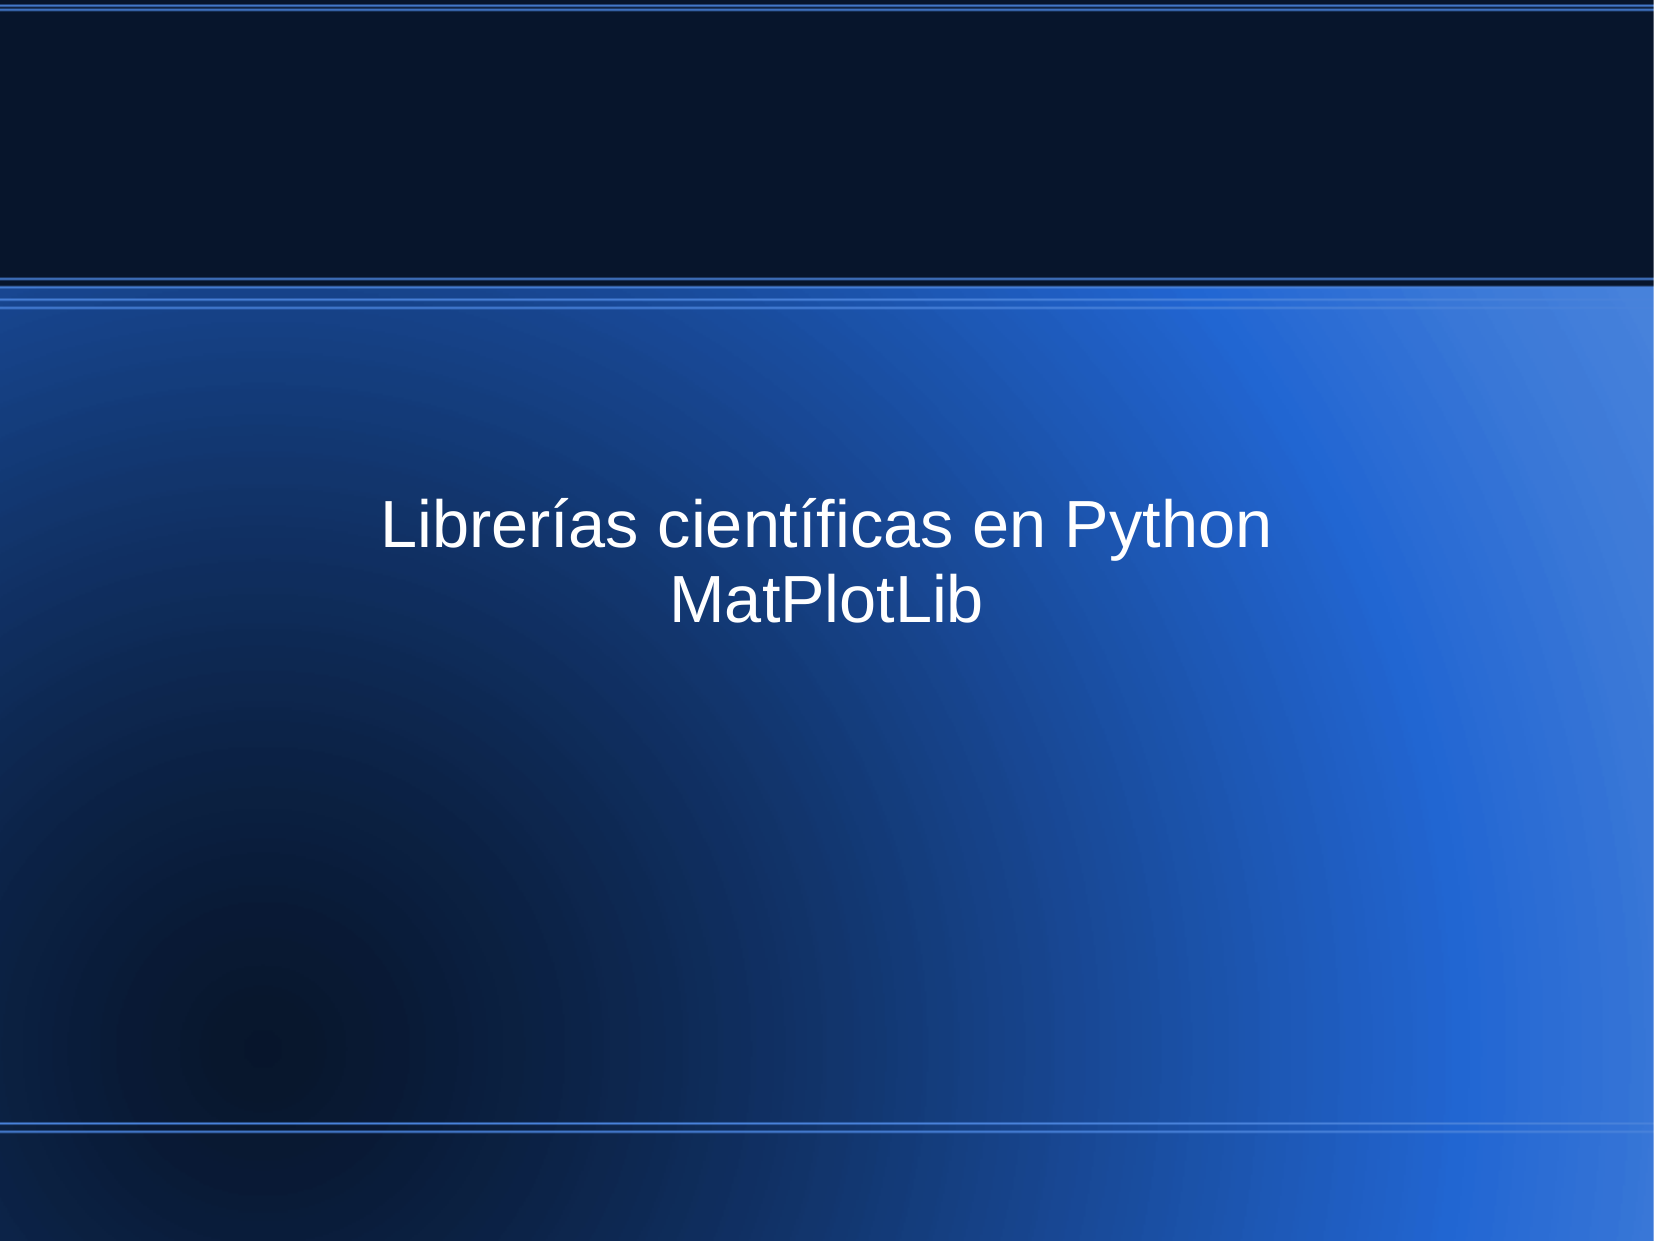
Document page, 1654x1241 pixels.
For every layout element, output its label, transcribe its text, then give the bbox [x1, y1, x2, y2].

picture [0, 0, 1654, 1241]
subtitle Librerías científicas en Python MatPlotLib [82, 49, 1571, 1075]
